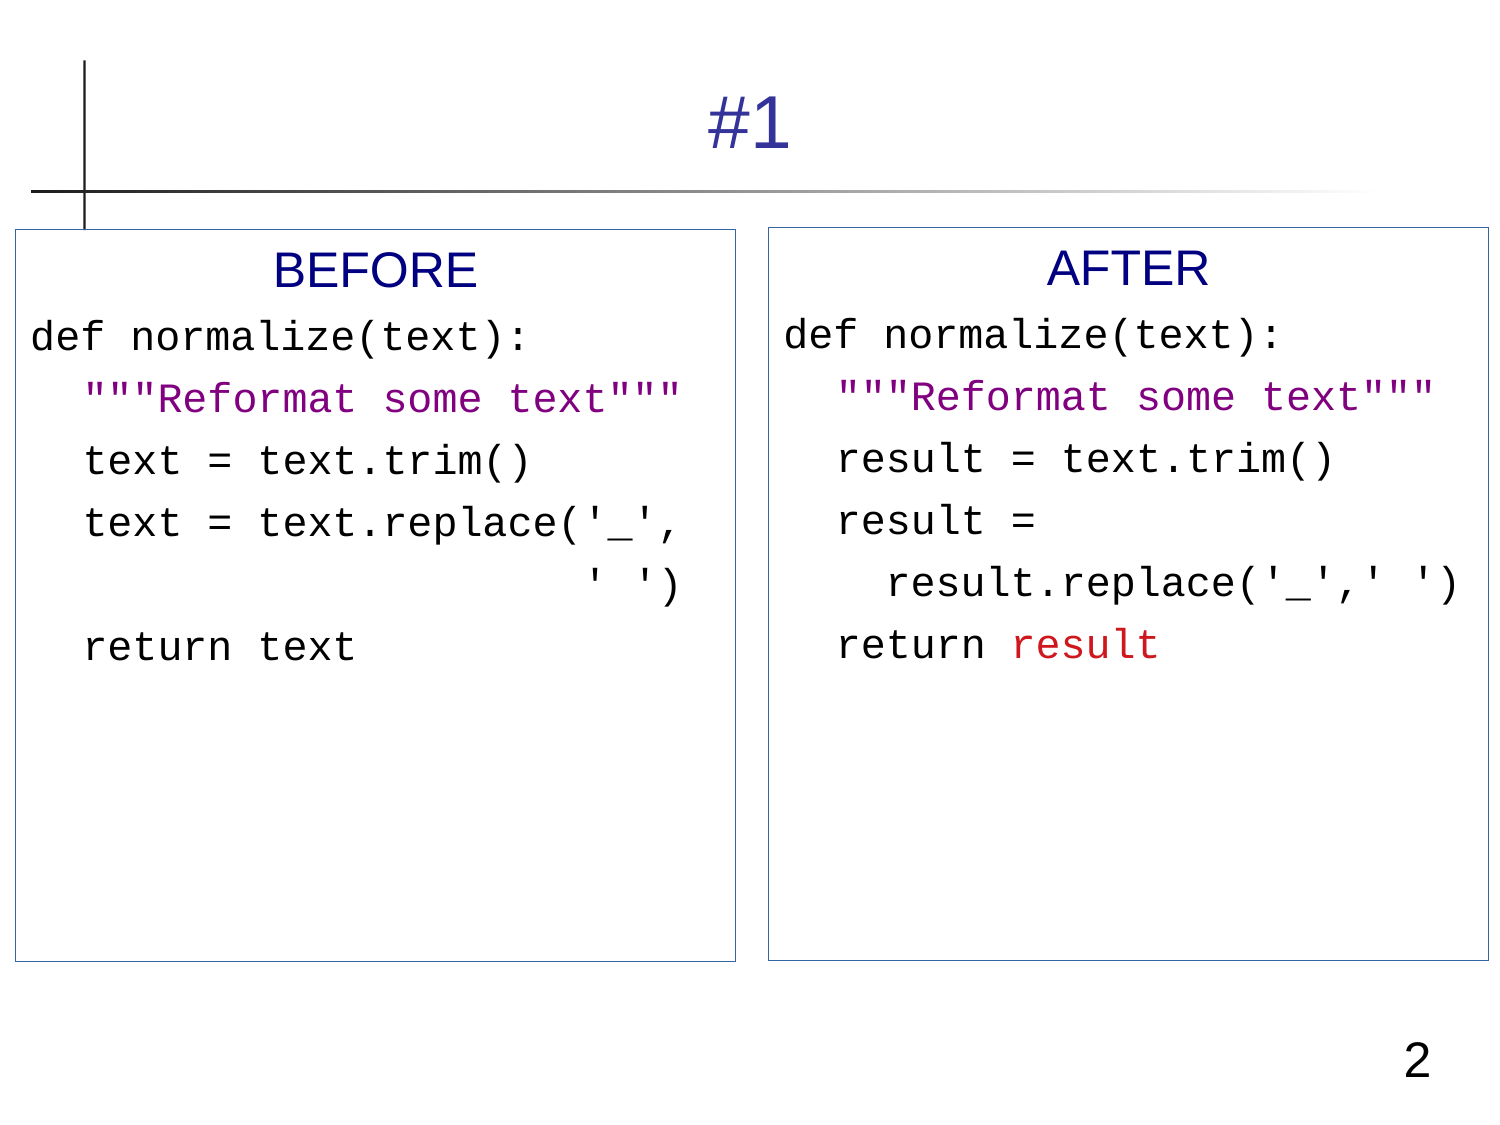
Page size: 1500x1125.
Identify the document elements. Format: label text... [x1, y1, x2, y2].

text_box <number> [1380, 1020, 1456, 1095]
list AFTER def normalize(text): """Reformat some text""" result = text.trim() result = result.replace('_',' ') return result [768, 227, 1489, 961]
list BEFORE def normalize(text): """Reformat some text""" text = text.trim() text = text.replace('_', ' ') return text [15, 229, 736, 962]
title #1 [50, 37, 1450, 201]
